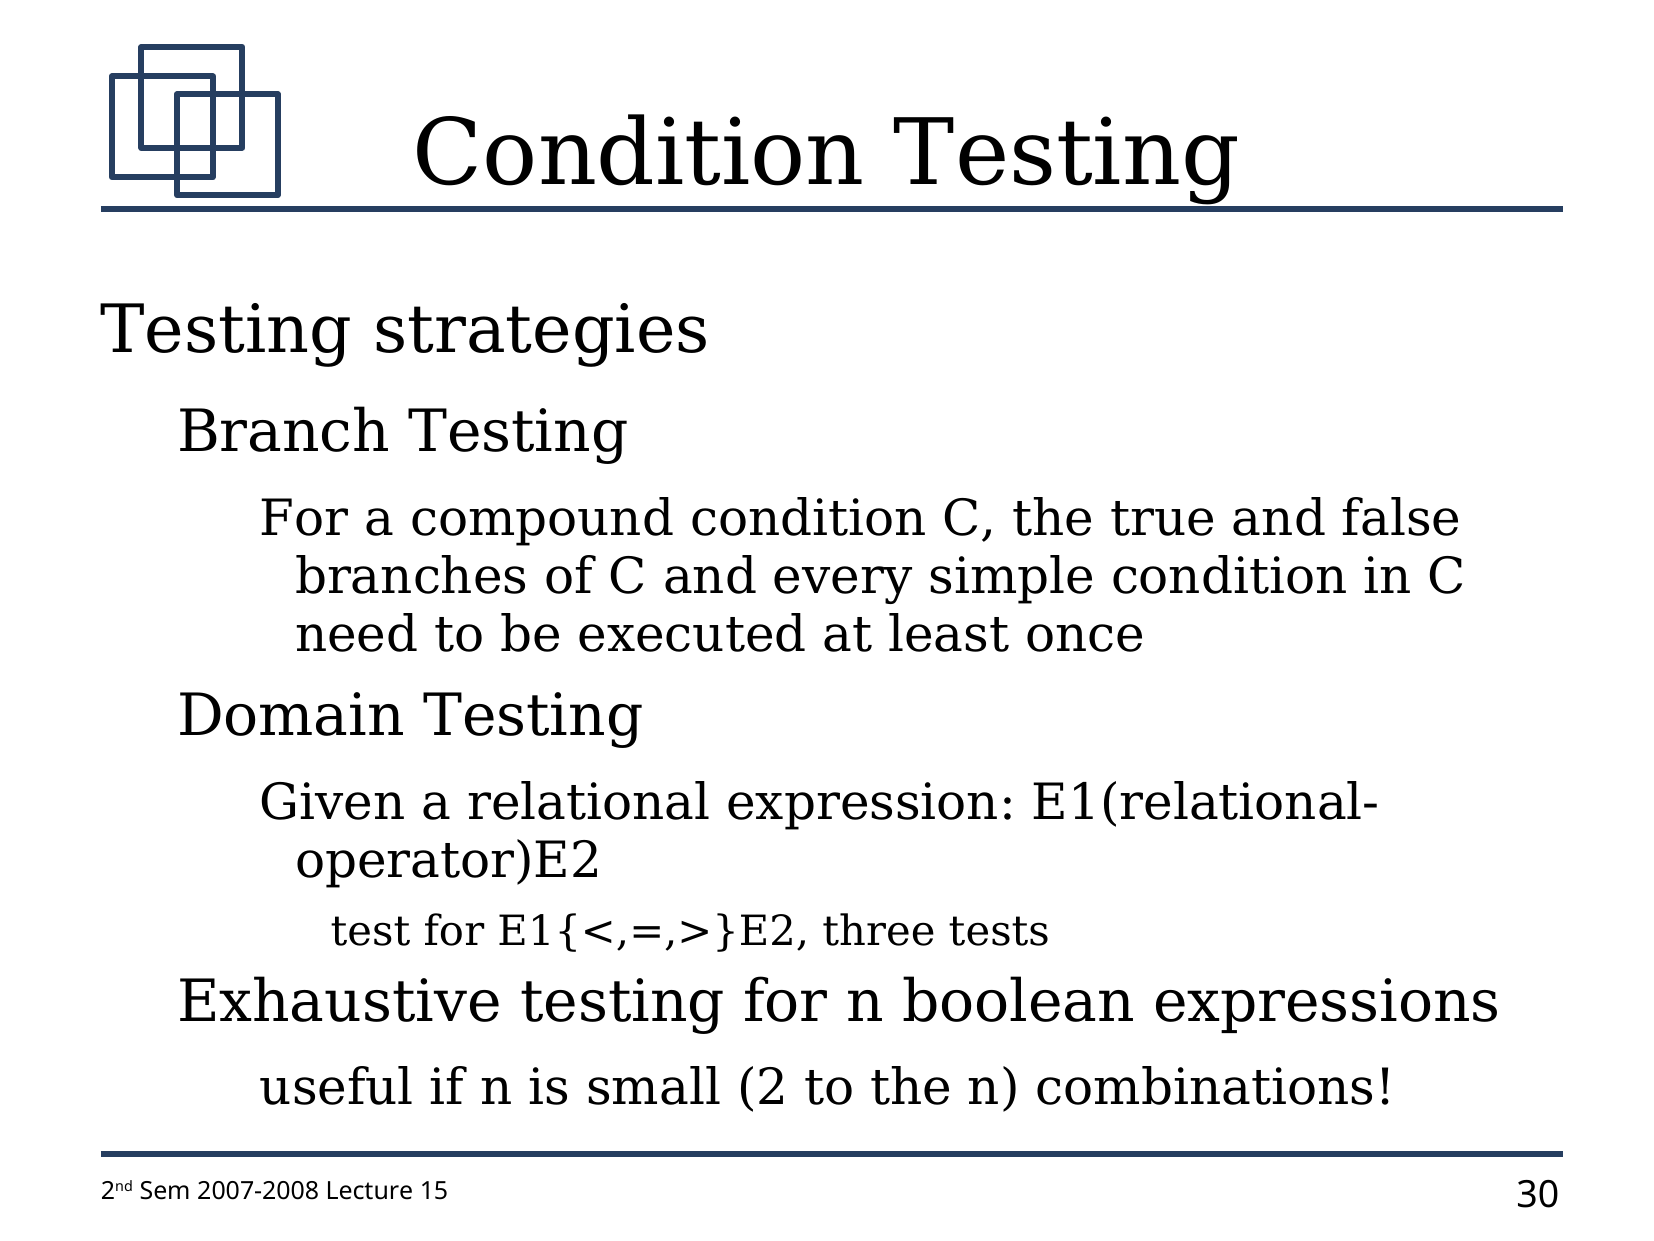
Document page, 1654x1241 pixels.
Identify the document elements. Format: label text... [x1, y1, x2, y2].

list Testing strategies Branch Testing For a compound condition C, the true and false branches of C and every simple condition in C need to be executed at least once Domain Testing Given a relational expression: E1(relational-operator)E2 test for E1{<,=,>}E2, three tests Exhaustive testing for n boolean expressions useful if n is small (2 to the n) combinations! [82, 290, 1571, 1117]
title Condition Testing [82, 49, 1571, 257]
